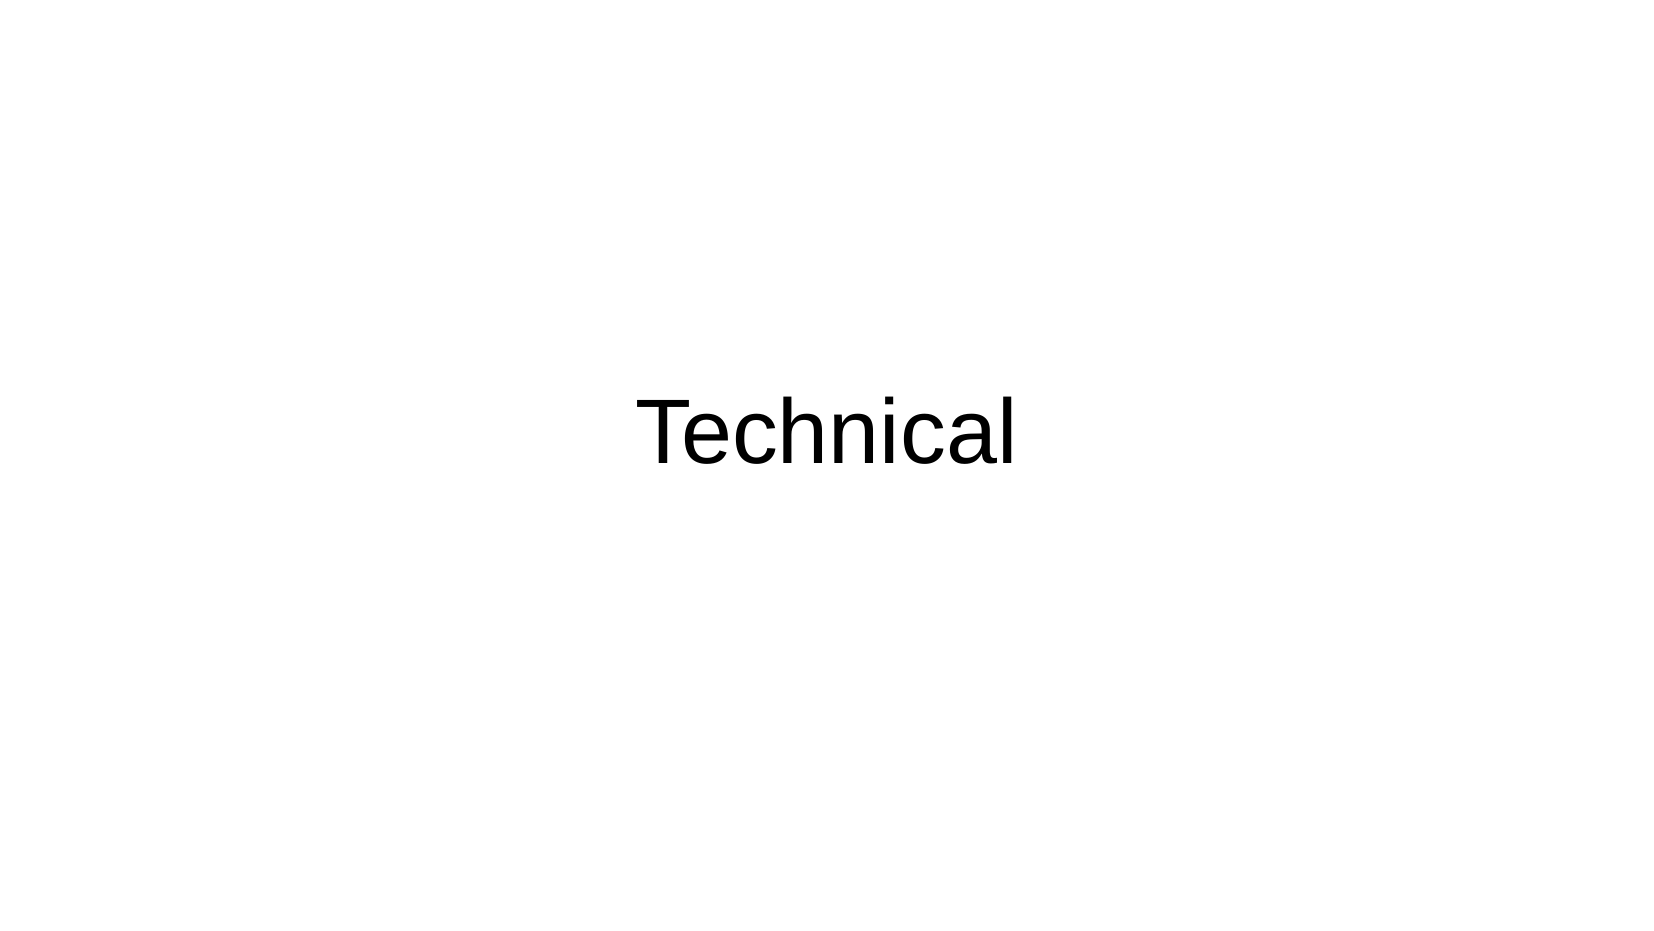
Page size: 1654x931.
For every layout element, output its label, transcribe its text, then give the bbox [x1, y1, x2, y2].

title Technical [82, 354, 1571, 510]
